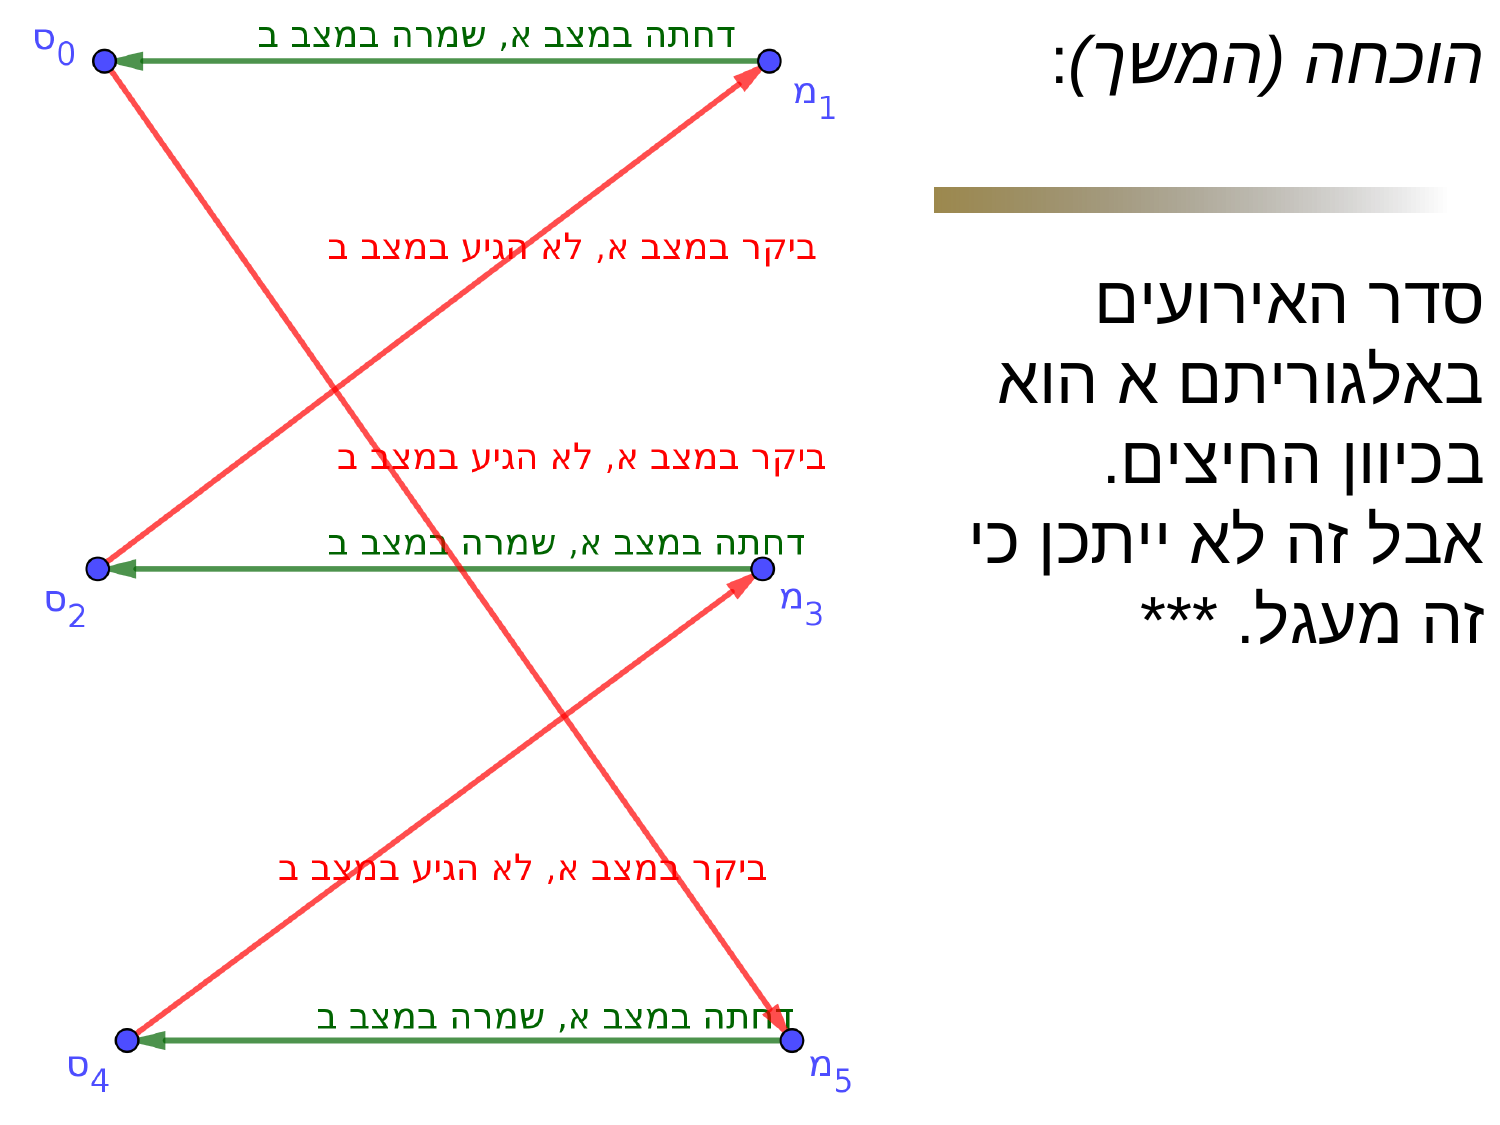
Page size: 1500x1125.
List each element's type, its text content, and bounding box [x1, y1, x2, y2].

text_box הוכחה (המשך): סדר האירועים באלגוריתם א הוא בכיוון החיצים. אבל זה לא ייתכן כי זה מעגל. *** [945, 9, 1500, 1125]
picture [0, 0, 934, 1123]
